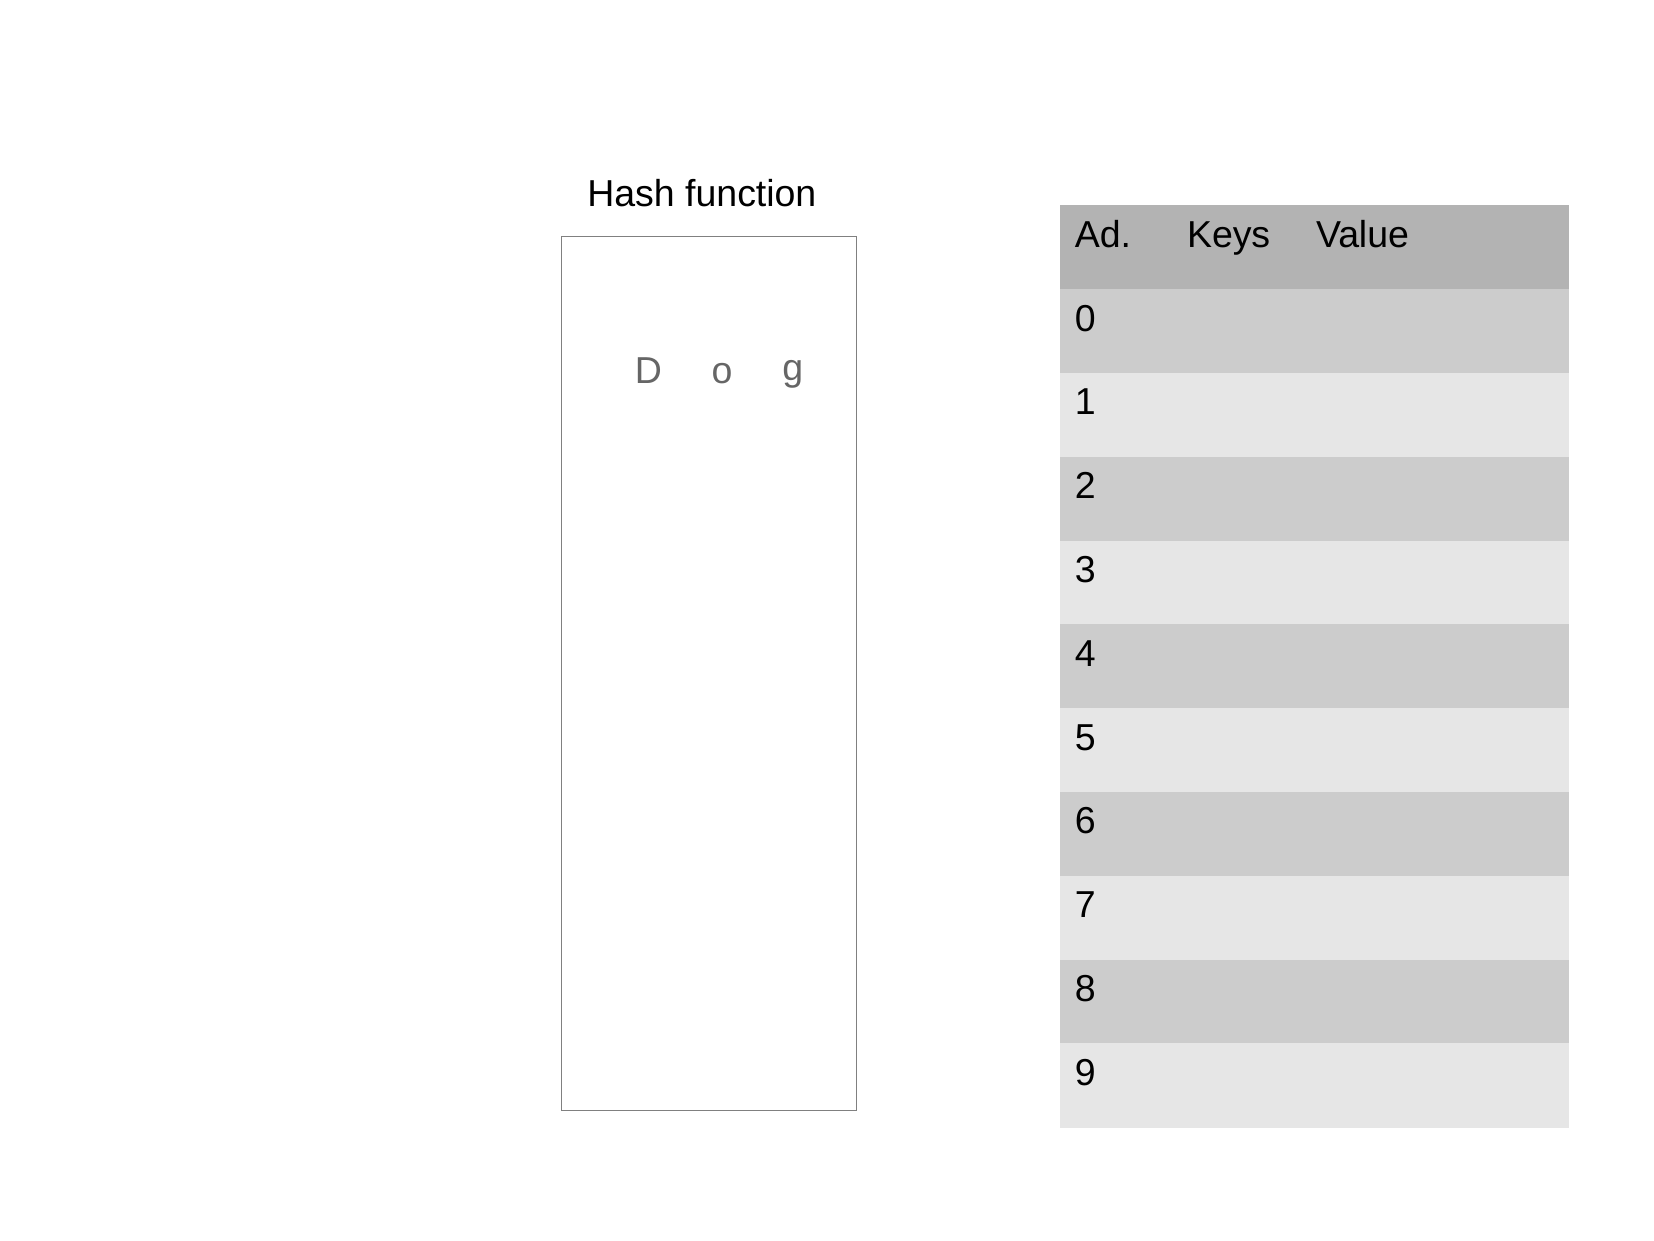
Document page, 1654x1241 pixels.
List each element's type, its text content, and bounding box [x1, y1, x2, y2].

table_cell 2 [1060, 457, 1172, 541]
table_cell [1301, 792, 1569, 876]
table_cell [1301, 708, 1569, 792]
table_cell 6 [1060, 792, 1172, 876]
text_box [561, 236, 857, 1111]
text_box o [696, 342, 756, 400]
table_cell [1172, 792, 1301, 876]
table_cell [1172, 289, 1301, 373]
table_cell 3 [1060, 541, 1172, 624]
table_cell 8 [1060, 960, 1172, 1043]
table_cell [1301, 624, 1569, 708]
table_cell [1172, 624, 1301, 708]
table_header Keys [1172, 205, 1301, 289]
table_cell 1 [1060, 373, 1172, 457]
table_cell [1172, 708, 1301, 792]
table_cell 9 [1060, 1043, 1172, 1128]
table_cell [1172, 1043, 1301, 1128]
table_cell [1301, 1043, 1569, 1128]
table_header Ad. [1060, 205, 1172, 289]
table_cell [1172, 457, 1301, 541]
table_cell [1301, 960, 1569, 1043]
table_cell [1172, 373, 1301, 457]
table_cell [1172, 960, 1301, 1043]
table_cell [1172, 876, 1301, 960]
table_cell [1301, 541, 1569, 624]
table_cell 4 [1060, 624, 1172, 708]
text_box g [767, 338, 815, 396]
table_cell 0 [1060, 289, 1172, 373]
table_cell [1301, 289, 1569, 373]
table_cell 7 [1060, 876, 1172, 960]
table_cell [1301, 457, 1569, 541]
table_header Value [1301, 205, 1569, 289]
text_box D [620, 342, 691, 400]
table_cell [1301, 876, 1569, 960]
table_cell 5 [1060, 708, 1172, 792]
table_cell [1301, 373, 1569, 457]
table_cell [1172, 541, 1301, 624]
text_box Hash function [572, 165, 845, 223]
